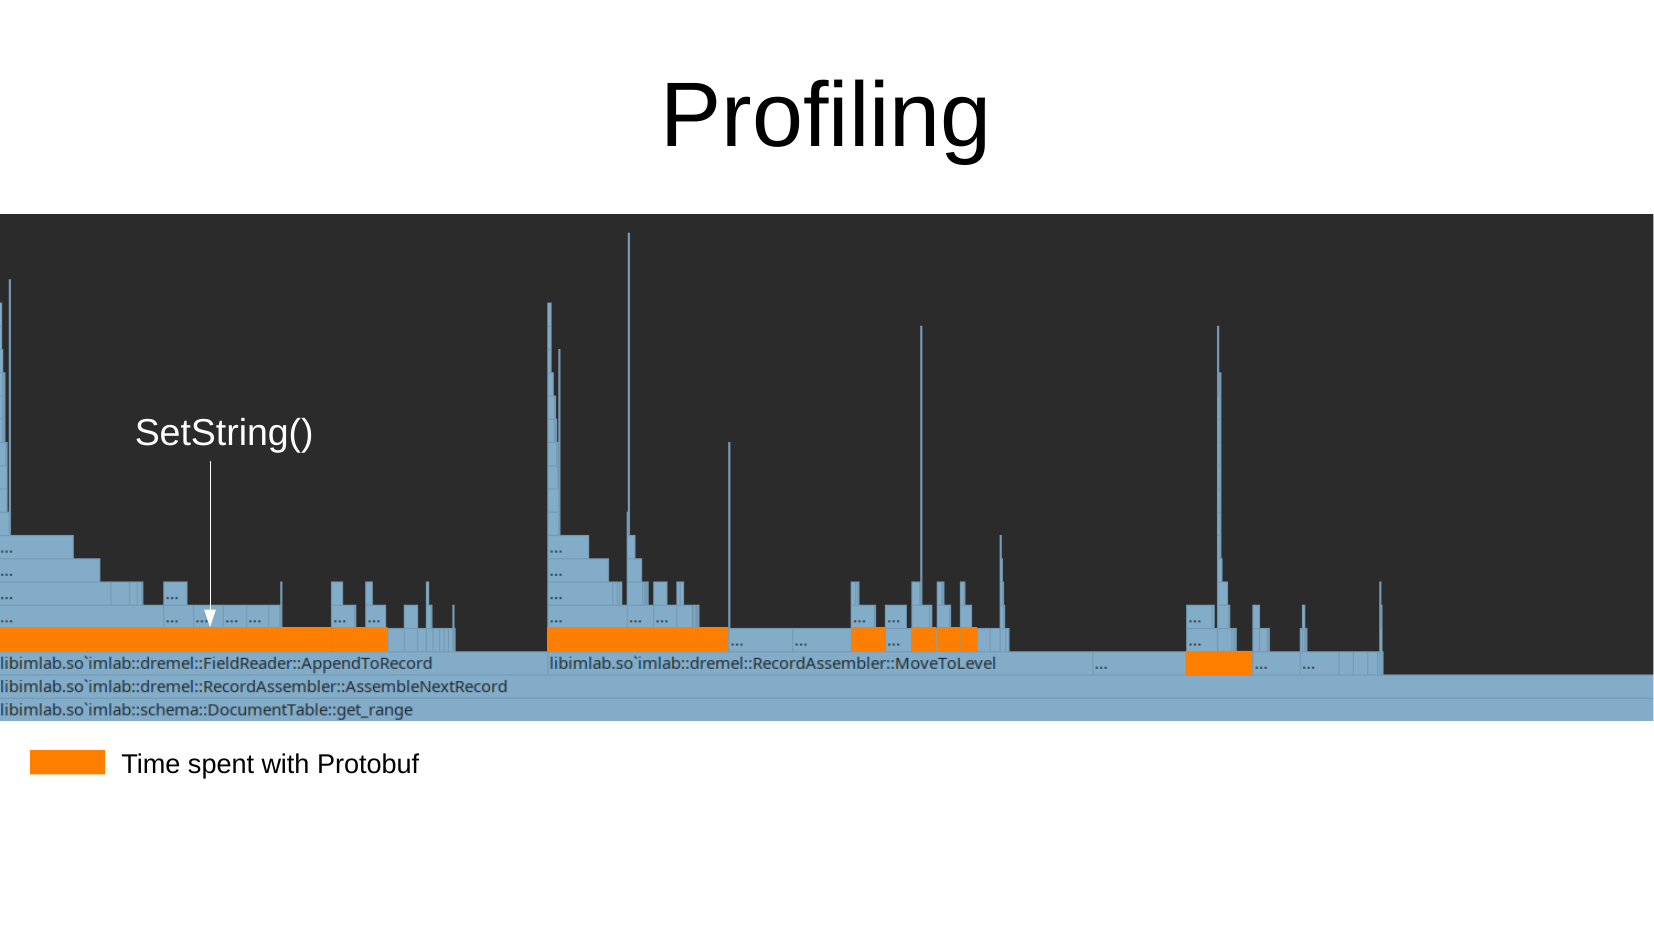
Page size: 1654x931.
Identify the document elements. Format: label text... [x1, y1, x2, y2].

text_box [1185, 650, 1253, 676]
text_box Time spent with Protobuf [106, 741, 576, 787]
title Profiling [82, 37, 1571, 193]
text_box [0, 627, 388, 652]
text_box [547, 627, 729, 652]
text_box [911, 627, 978, 652]
text_box [851, 627, 885, 652]
picture [0, 214, 1654, 721]
text_box SetString() [120, 404, 329, 461]
text_box [30, 750, 106, 775]
